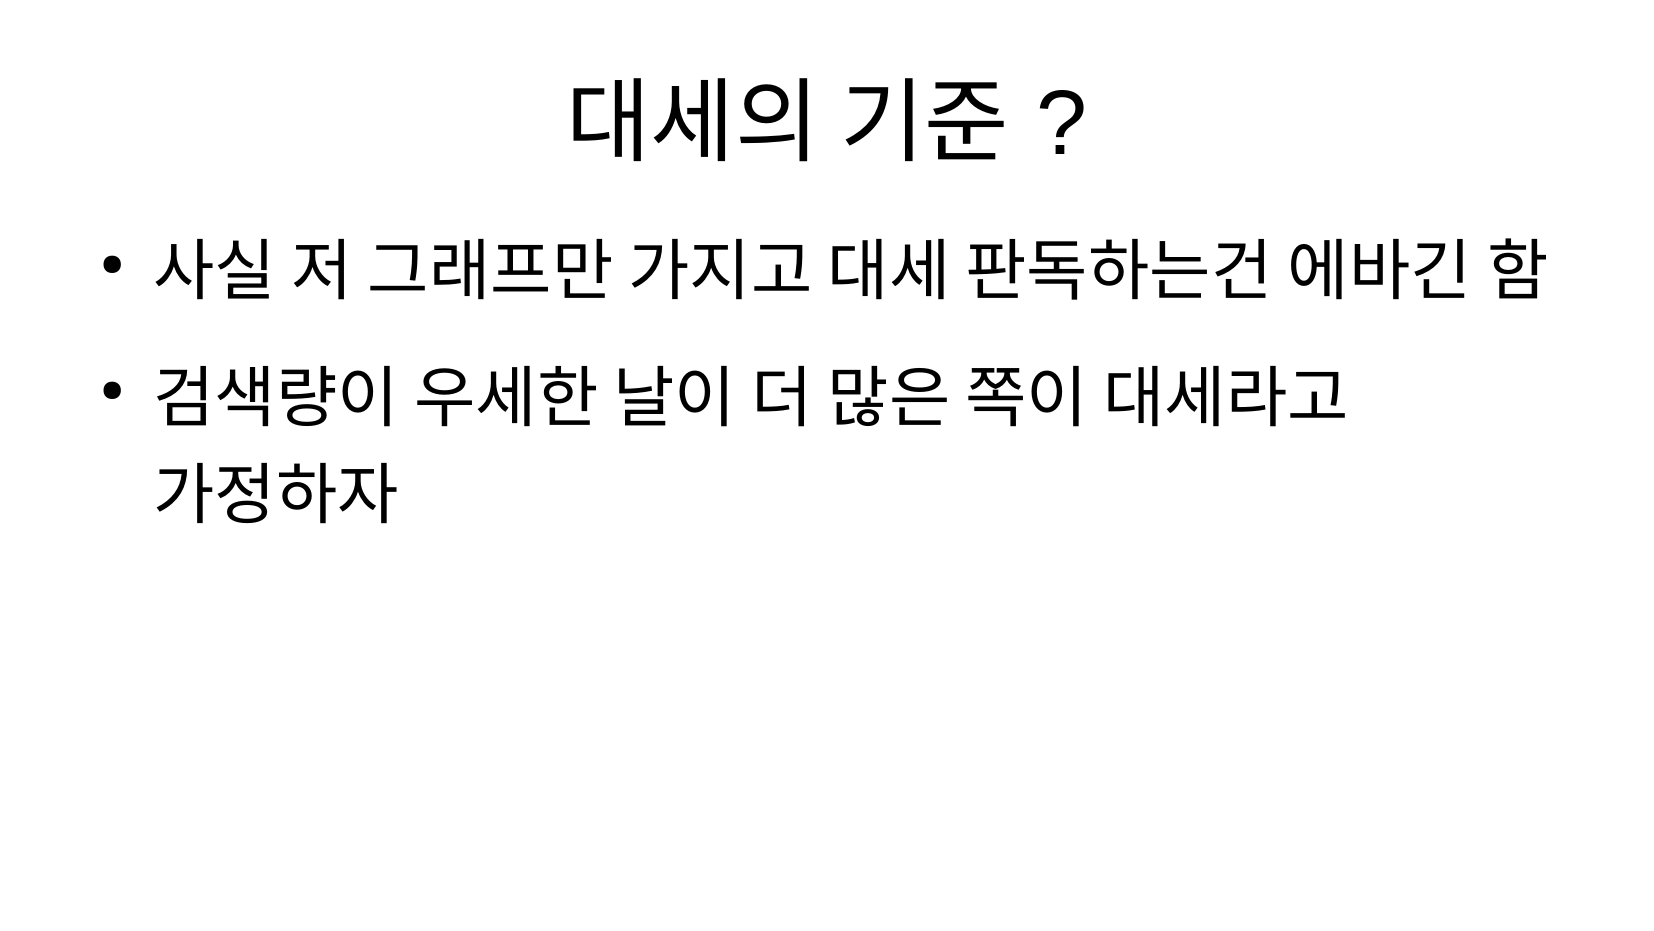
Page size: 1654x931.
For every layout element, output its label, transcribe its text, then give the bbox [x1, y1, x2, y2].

list 사실 저 그래프만 가지고 대세 판독하는건 에바긴 함 검색량이 우세한 날이 더 많은 쪽이 대세라고 가정하자 [82, 217, 1571, 758]
title 대세의 기준? [82, 37, 1571, 193]
